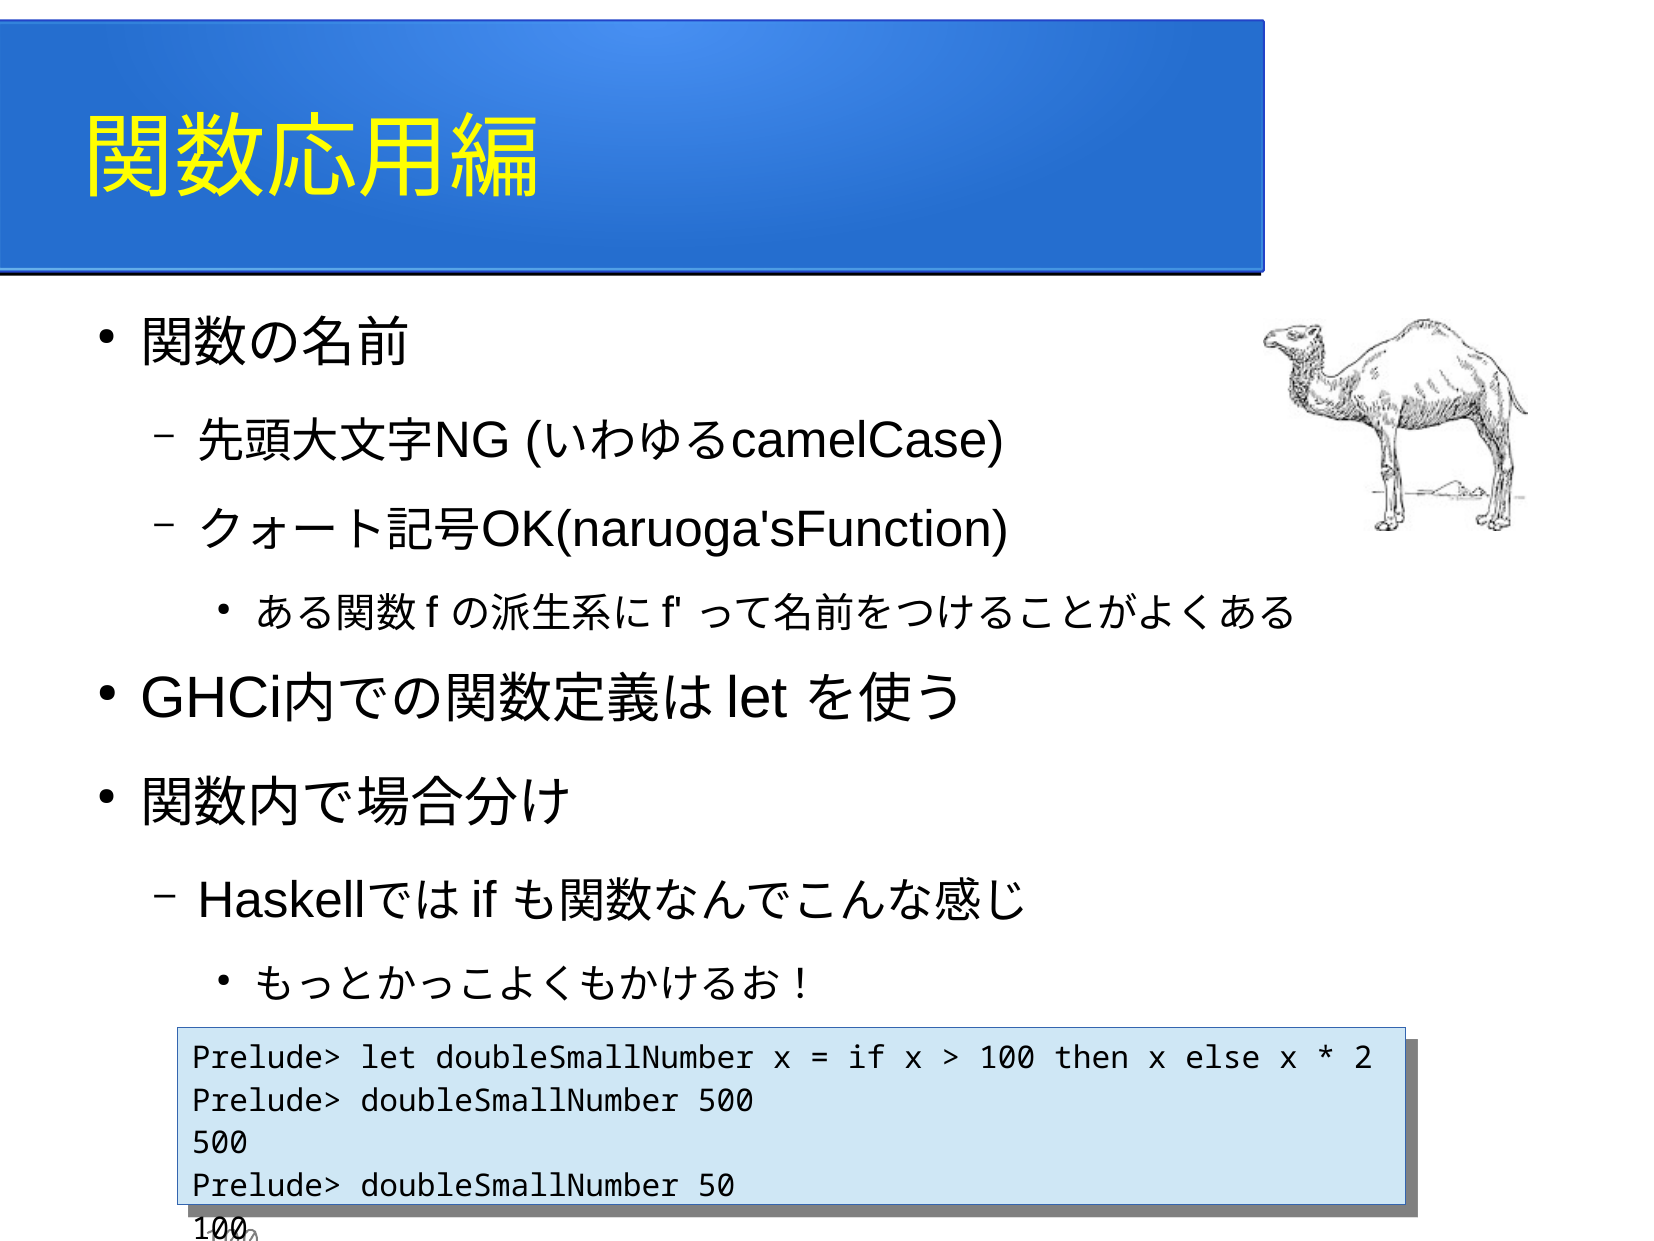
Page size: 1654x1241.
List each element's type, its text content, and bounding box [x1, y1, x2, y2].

list 関数の名前 先頭大文字NG (いわゆるcamelCase) クォート記号OK(naruoga'sFunction) ある関数 f の派生系に f' って名前をつけることがよくある GHCi内での関数定義は let を使う 関数内で場合分け Haskellでは if も関数なんでこんな感じ もっとかっこよくもかけるお！ [82, 299, 1571, 1019]
title 関数応用編 [82, 47, 1235, 252]
picture [1263, 318, 1528, 531]
text_box Prelude> let doubleSmallNumber x = if x > 100 then x else x * 2 Prelude> doubleSmallNumber 500 500 Prelude> doubleSmallNumber 50 100 [177, 1027, 1406, 1205]
